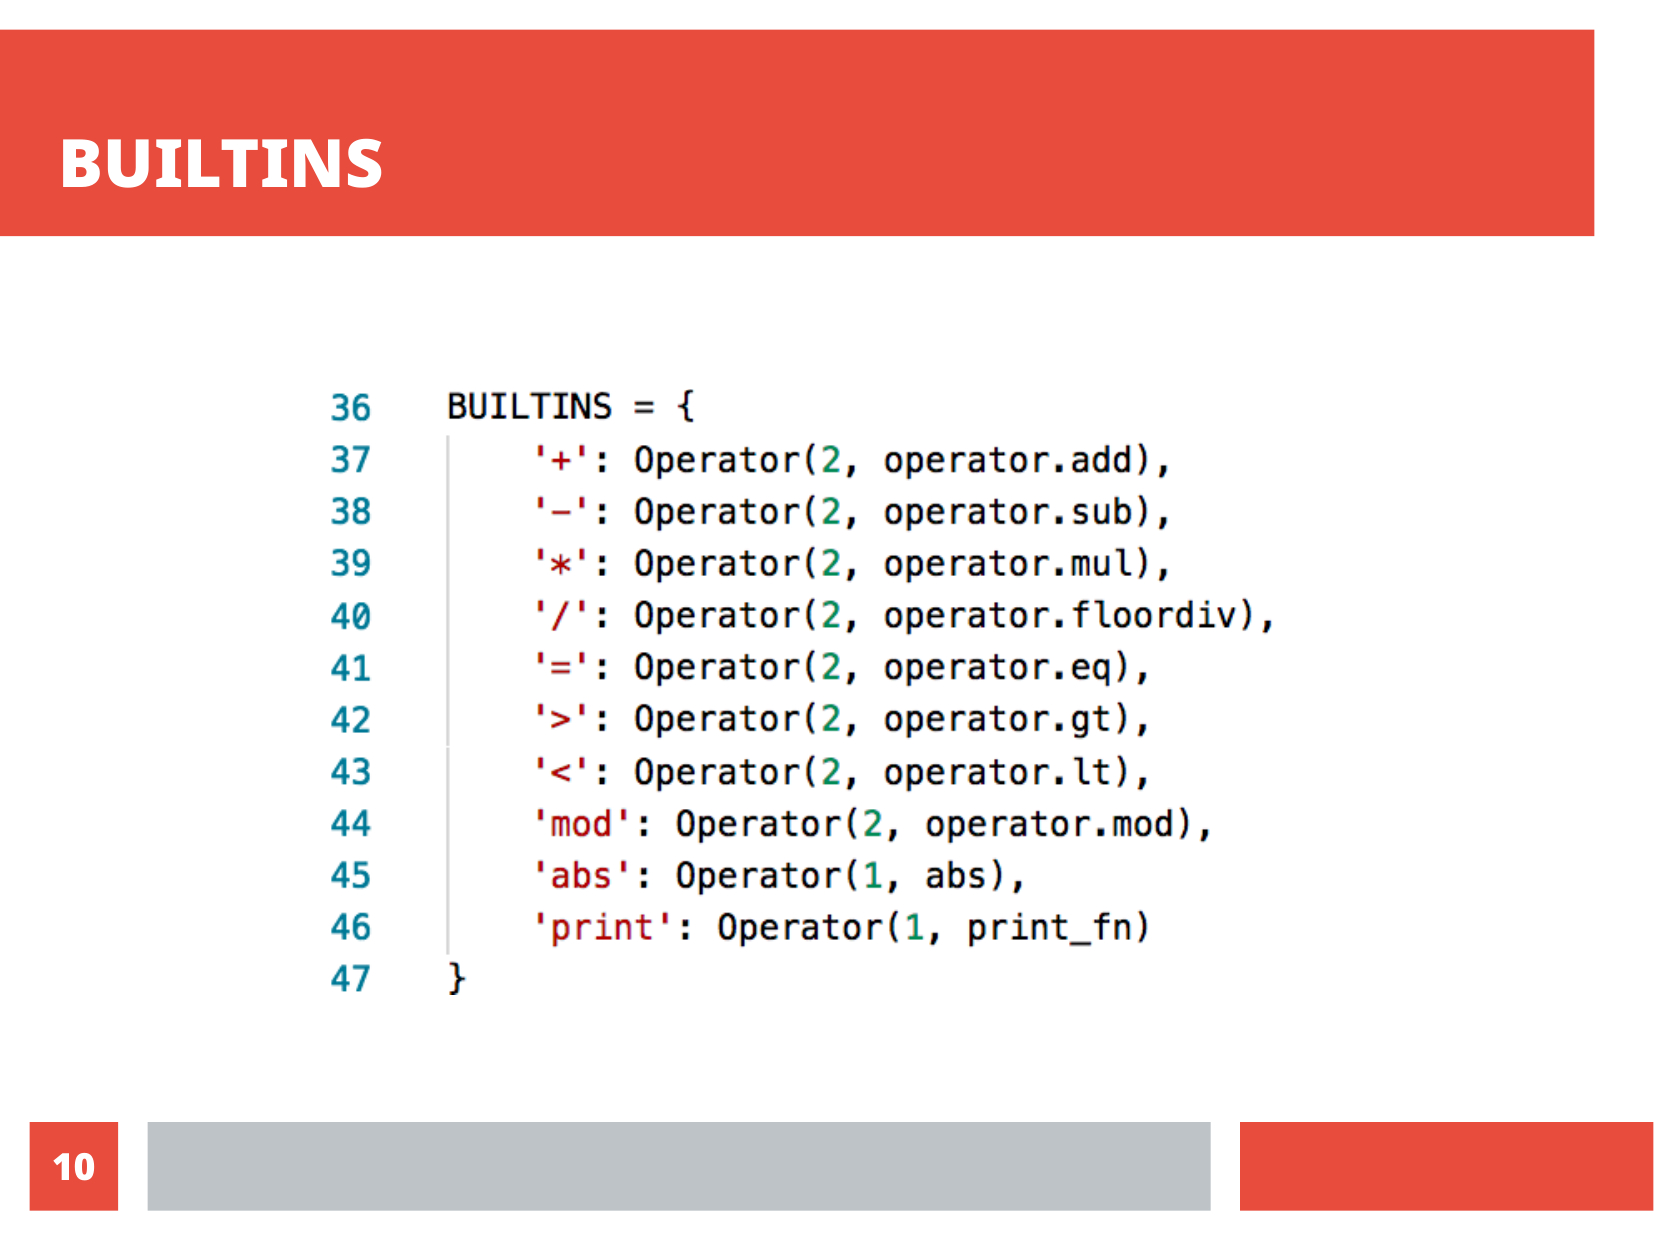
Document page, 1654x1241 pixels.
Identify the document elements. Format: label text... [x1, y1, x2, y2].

picture [330, 389, 1273, 995]
title BUILTINS [59, 59, 1595, 207]
